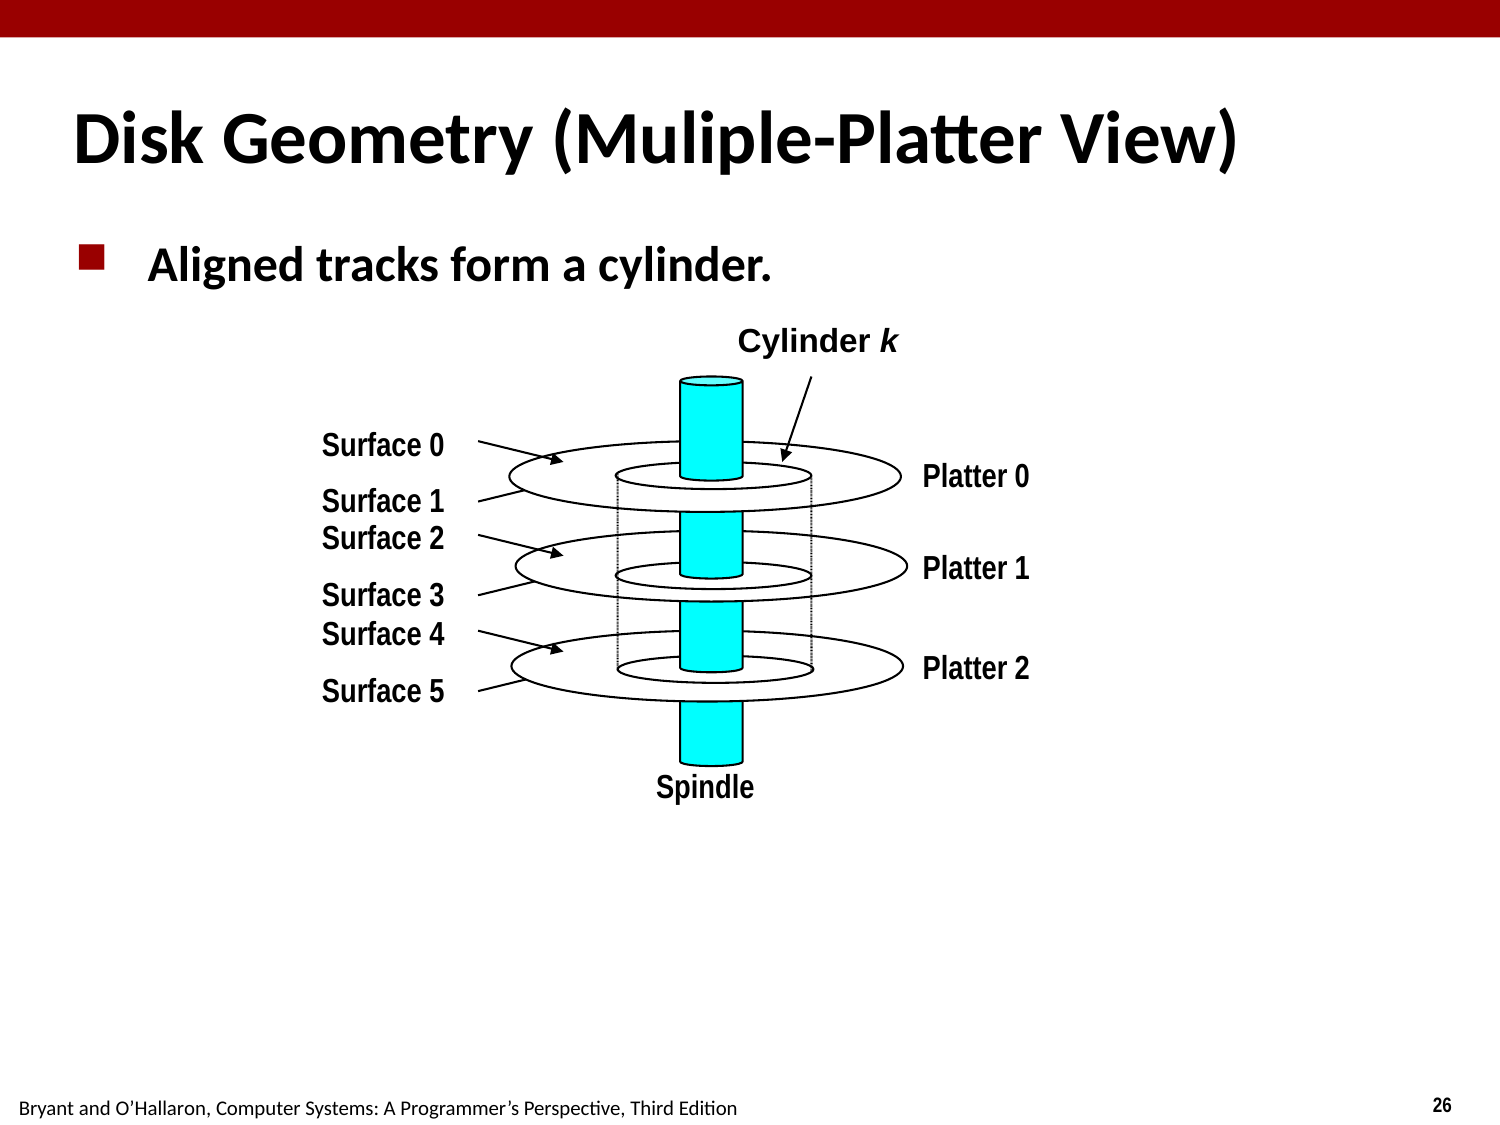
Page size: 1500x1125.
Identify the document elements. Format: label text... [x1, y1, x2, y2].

text_box Platter 1 [907, 538, 1046, 594]
text_box I/O bridge [680, 376, 743, 386]
text_box Cylinder k [723, 311, 914, 367]
text_box [619, 580, 810, 681]
title Disk Geometry (Muliple-Platter View) [58, 71, 1304, 197]
text_box Surface 5 [307, 661, 460, 717]
text_box Surface 4 [307, 604, 460, 660]
text_box Surface 1 [307, 472, 460, 508]
list Aligned tracks form a cylinder. [65, 223, 1361, 1040]
text_box [509, 382, 901, 509]
text_box [511, 634, 904, 757]
text_box Platter 2 [907, 638, 1046, 694]
text_box Surface 2 [307, 508, 460, 564]
text_box Surface 3 [307, 565, 460, 604]
text_box [619, 480, 810, 588]
text_box Surface 0 [307, 415, 460, 471]
text_box Spindle [641, 757, 770, 813]
text_box Platter 0 [907, 446, 1046, 502]
text_box [813, 535, 907, 597]
text_box [515, 535, 616, 598]
